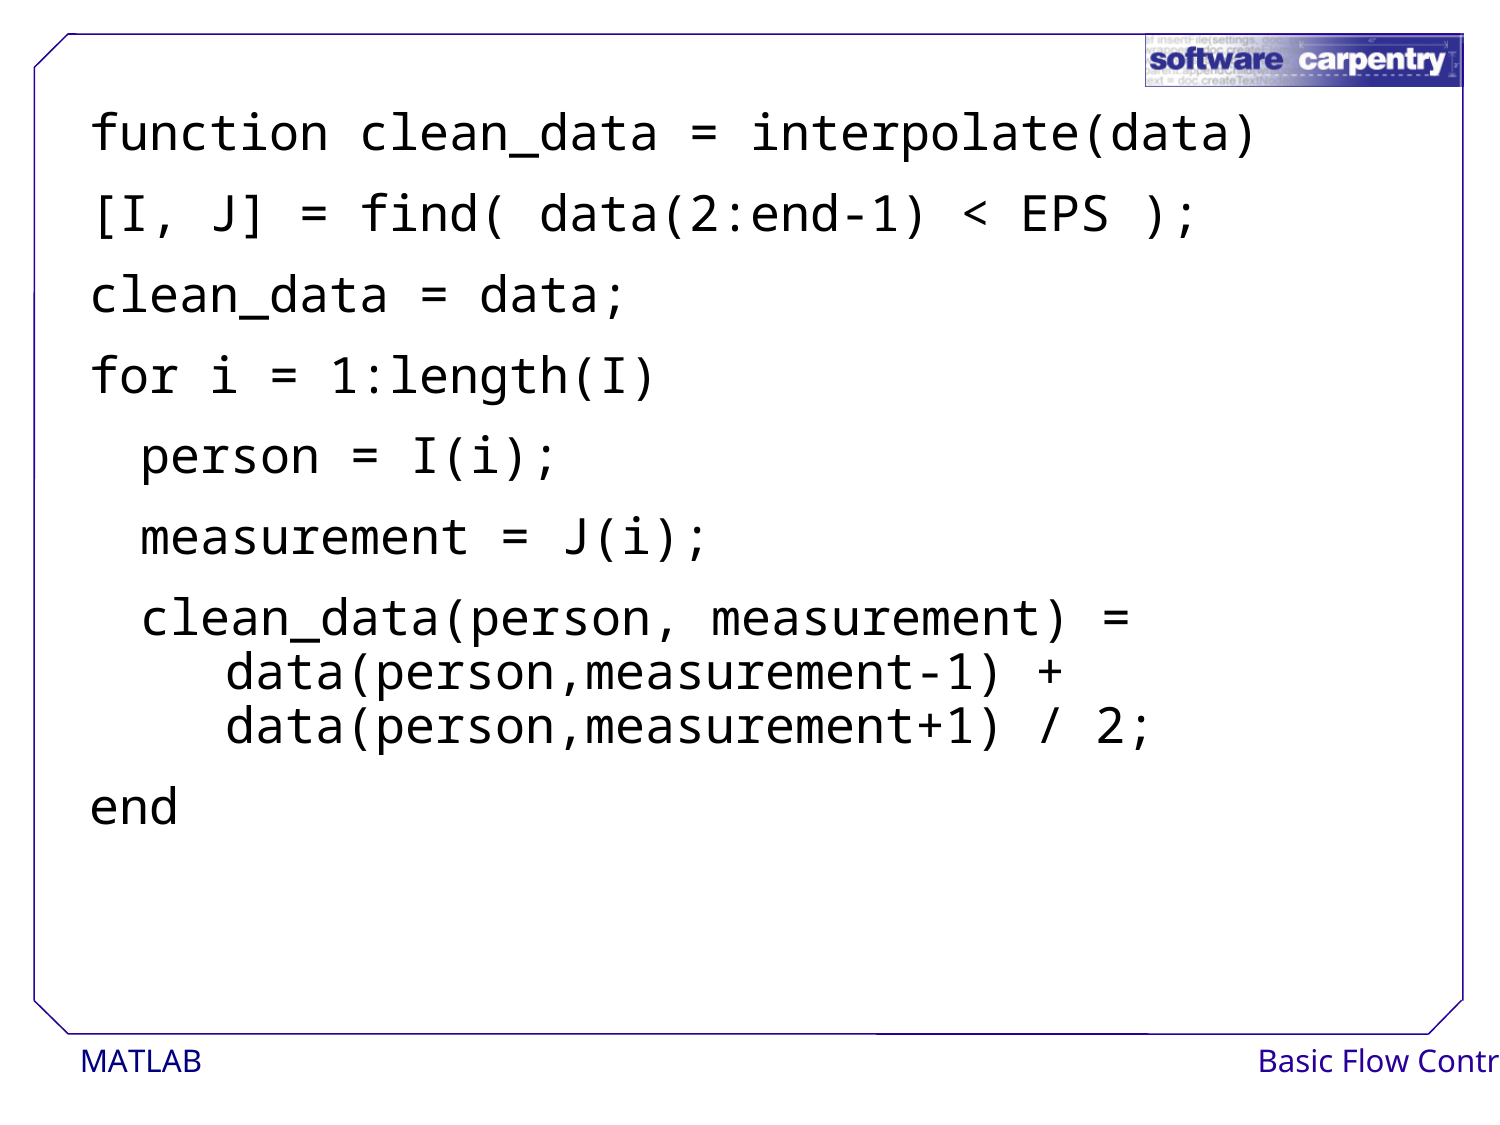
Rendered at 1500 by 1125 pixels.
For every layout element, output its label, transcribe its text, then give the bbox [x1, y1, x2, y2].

picture [1145, 33, 1464, 87]
list function clean_data = interpolate(data) [I, J] = find( data(2:end-1) < EPS ); clean_data = data; for i = 1:length(I) person = I(i); measurement = J(i); clean_data(person, measurement) = data(person,measurement-1) + data(person,measurement+1) / 2; end [75, 99, 1426, 1013]
